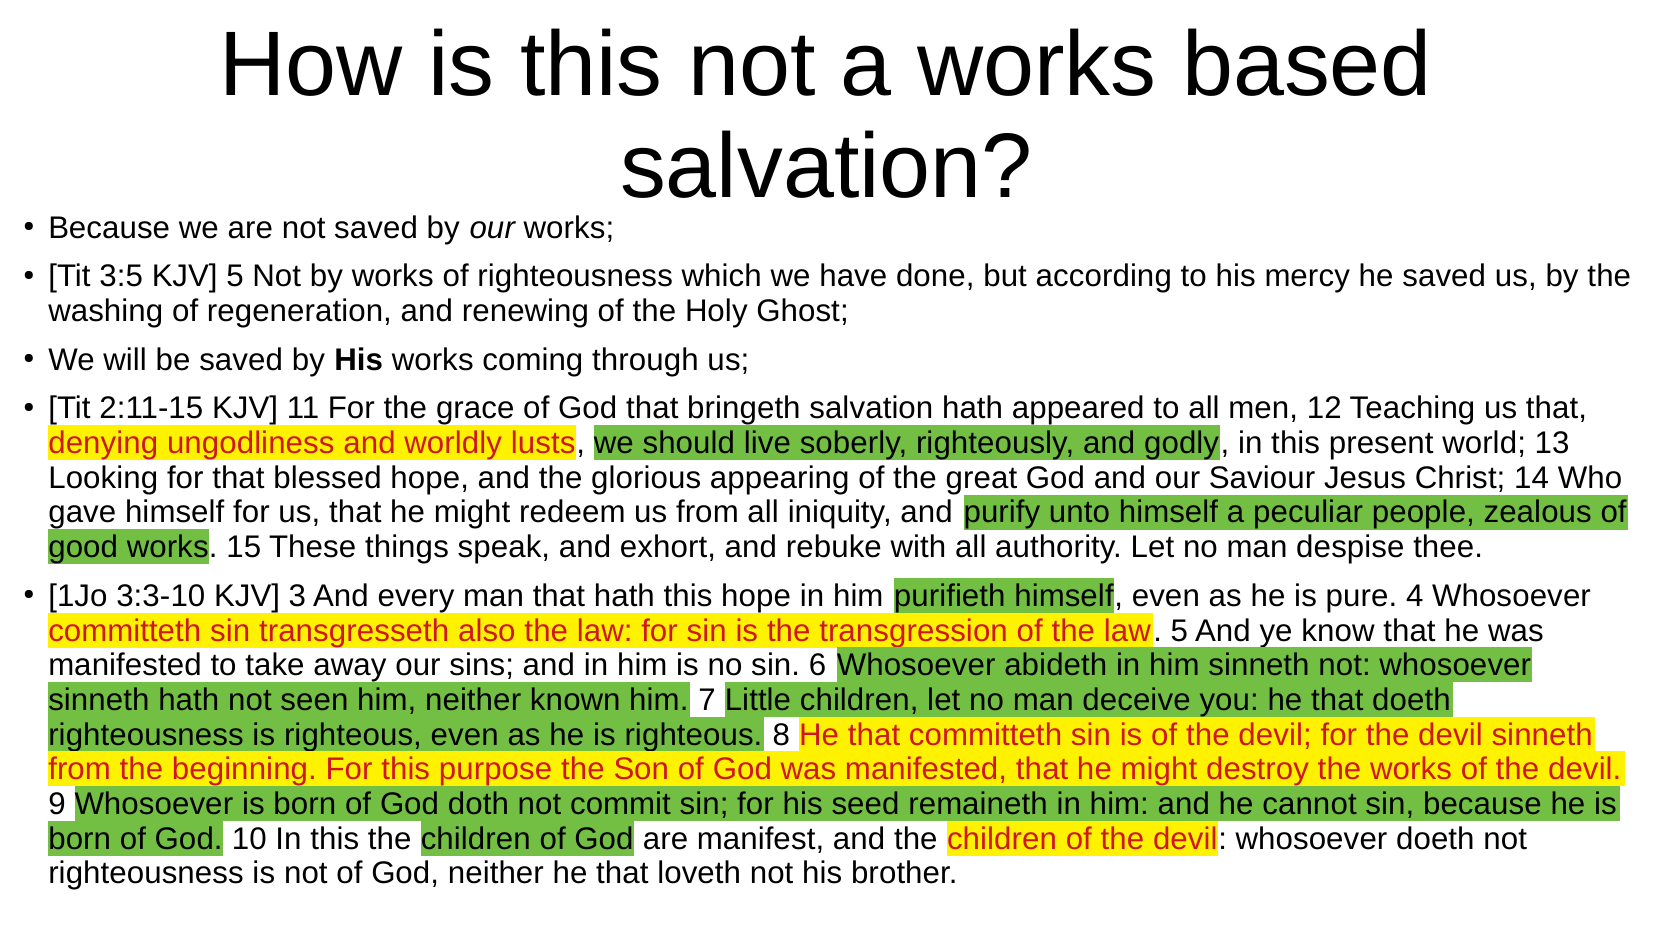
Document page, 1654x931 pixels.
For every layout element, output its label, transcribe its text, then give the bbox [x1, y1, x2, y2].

list Because we are not saved by our works; [Tit 3:5 KJV] 5 Not by works of righteousness which we have done, but according to his mercy he saved us, by the washing of regeneration, and renewing of the Holy Ghost; We will be saved by His works coming through us; [Tit 2:11-15 KJV] 11 For the grace of God that bringeth salvation hath appeared to all men, 12 Teaching us that, denying ungodliness and worldly lusts, we should live soberly, righteously, and godly, in this present world; 13 Looking for that blessed hope, and the glorious appearing of the great God and our Saviour Jesus Christ; 14 Who gave himself for us, that he might redeem us from all iniquity, and purify unto himself a peculiar people, zealous of good works. 15 These things speak, and exhort, and rebuke with all authority. Let no man despise thee. [1Jo 3:3-10 KJV] 3 And every man that hath this hope in him purifieth himself, even as he is pure. 4 Whosoever committeth sin transgresseth also the law: for sin is the transgression of the law. 5 And ye know that he was manifested to take away our sins; and in him is no sin. 6 Whosoever abideth in him sinneth not: whosoever sinneth hath not seen him, neither known him. 7 Little children, let no man deceive you: he that doeth righteousness is righteous, even as he is righteous. 8 He that committeth sin is of the devil; for the devil sinneth from the beginning. For this purpose the Son of God was manifested, that he might destroy the works of the devil. 9 Whosoever is born of God doth not commit sin; for his seed remaineth in him: and he cannot sin, because he is born of God. 10 In this the children of God are manifest, and the children of the devil: whosoever doeth not righteousness is not of God, neither he that loveth not his brother. [15, 210, 1636, 916]
title How is this not a works based salvation? [82, 12, 1571, 210]
